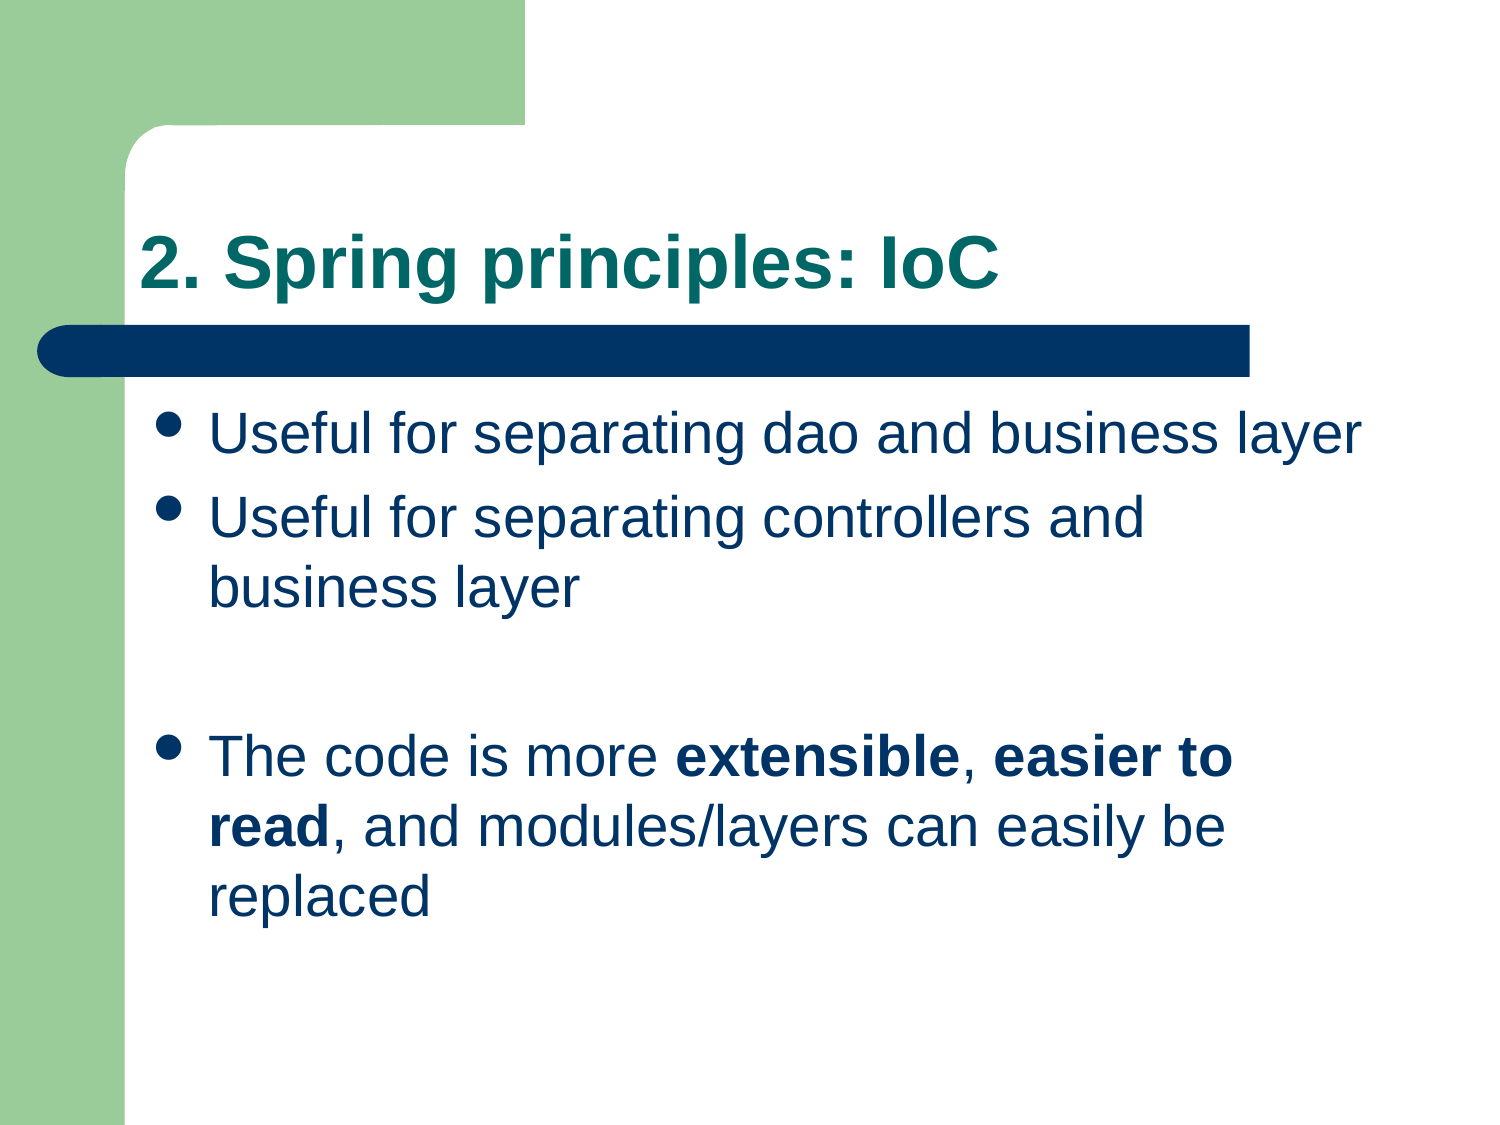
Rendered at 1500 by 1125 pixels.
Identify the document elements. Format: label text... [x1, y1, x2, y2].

list Useful for separating dao and business layer Useful for separating controllers and business layer The code is more extensible, easier to read, and modules/layers can easily be replaced [137, 387, 1400, 999]
title 2. Spring principles: IoC [124, 124, 1425, 313]
